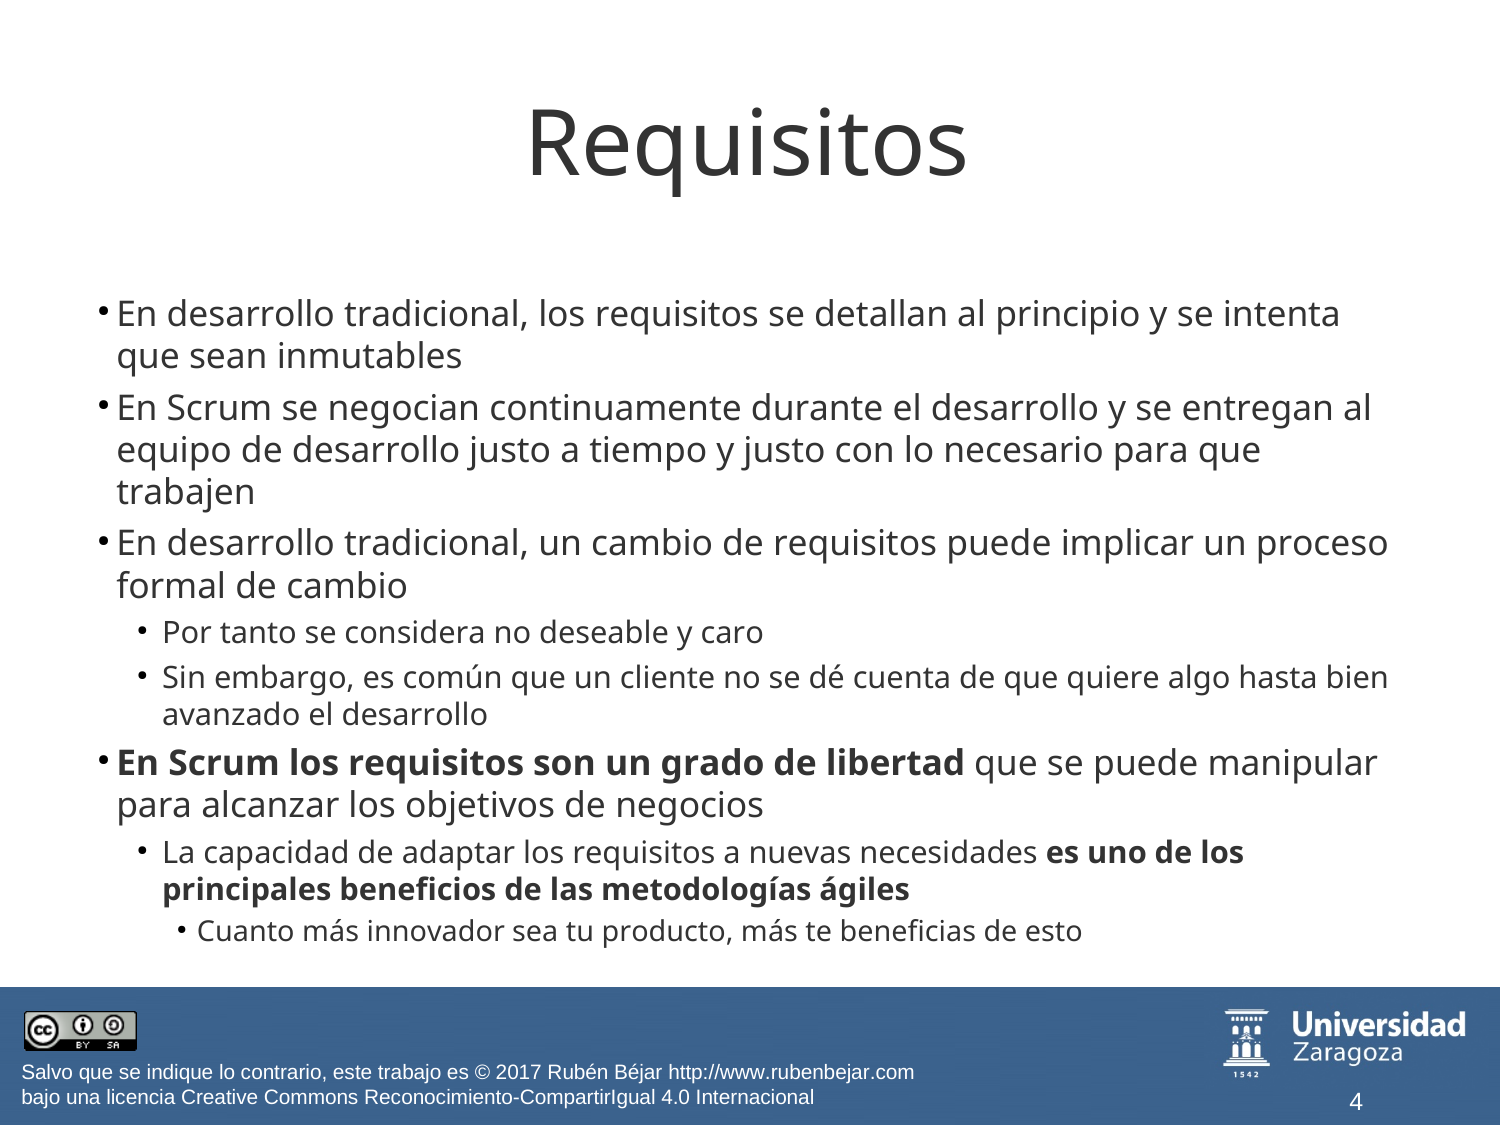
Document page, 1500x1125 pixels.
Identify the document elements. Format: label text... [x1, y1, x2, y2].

title Requisitos [74, 21, 1420, 257]
picture [0, 987, 1500, 1125]
list En desarrollo tradicional, los requisitos se detallan al principio y se intenta que sean inmutables En Scrum se negocian continuamente durante el desarrollo y se entregan al equipo de desarrollo justo a tiempo y justo con lo necesario para que trabajen En desarrollo tradicional, un cambio de requisitos puede implicar un proceso formal de cambio Por tanto se considera no deseable y caro Sin embargo, es común que un cliente no se dé cuenta de que quiere algo hasta bien avanzado el desarrollo En Scrum los requisitos son un grado de libertad que se puede manipular para alcanzar los objetivos de negocios La capacidad de adaptar los requisitos a nuevas necesidades es uno de los principales beneficios de las metodologías ágiles Cuanto más innovador sea tu producto, más te beneficias de esto [82, 283, 1418, 957]
